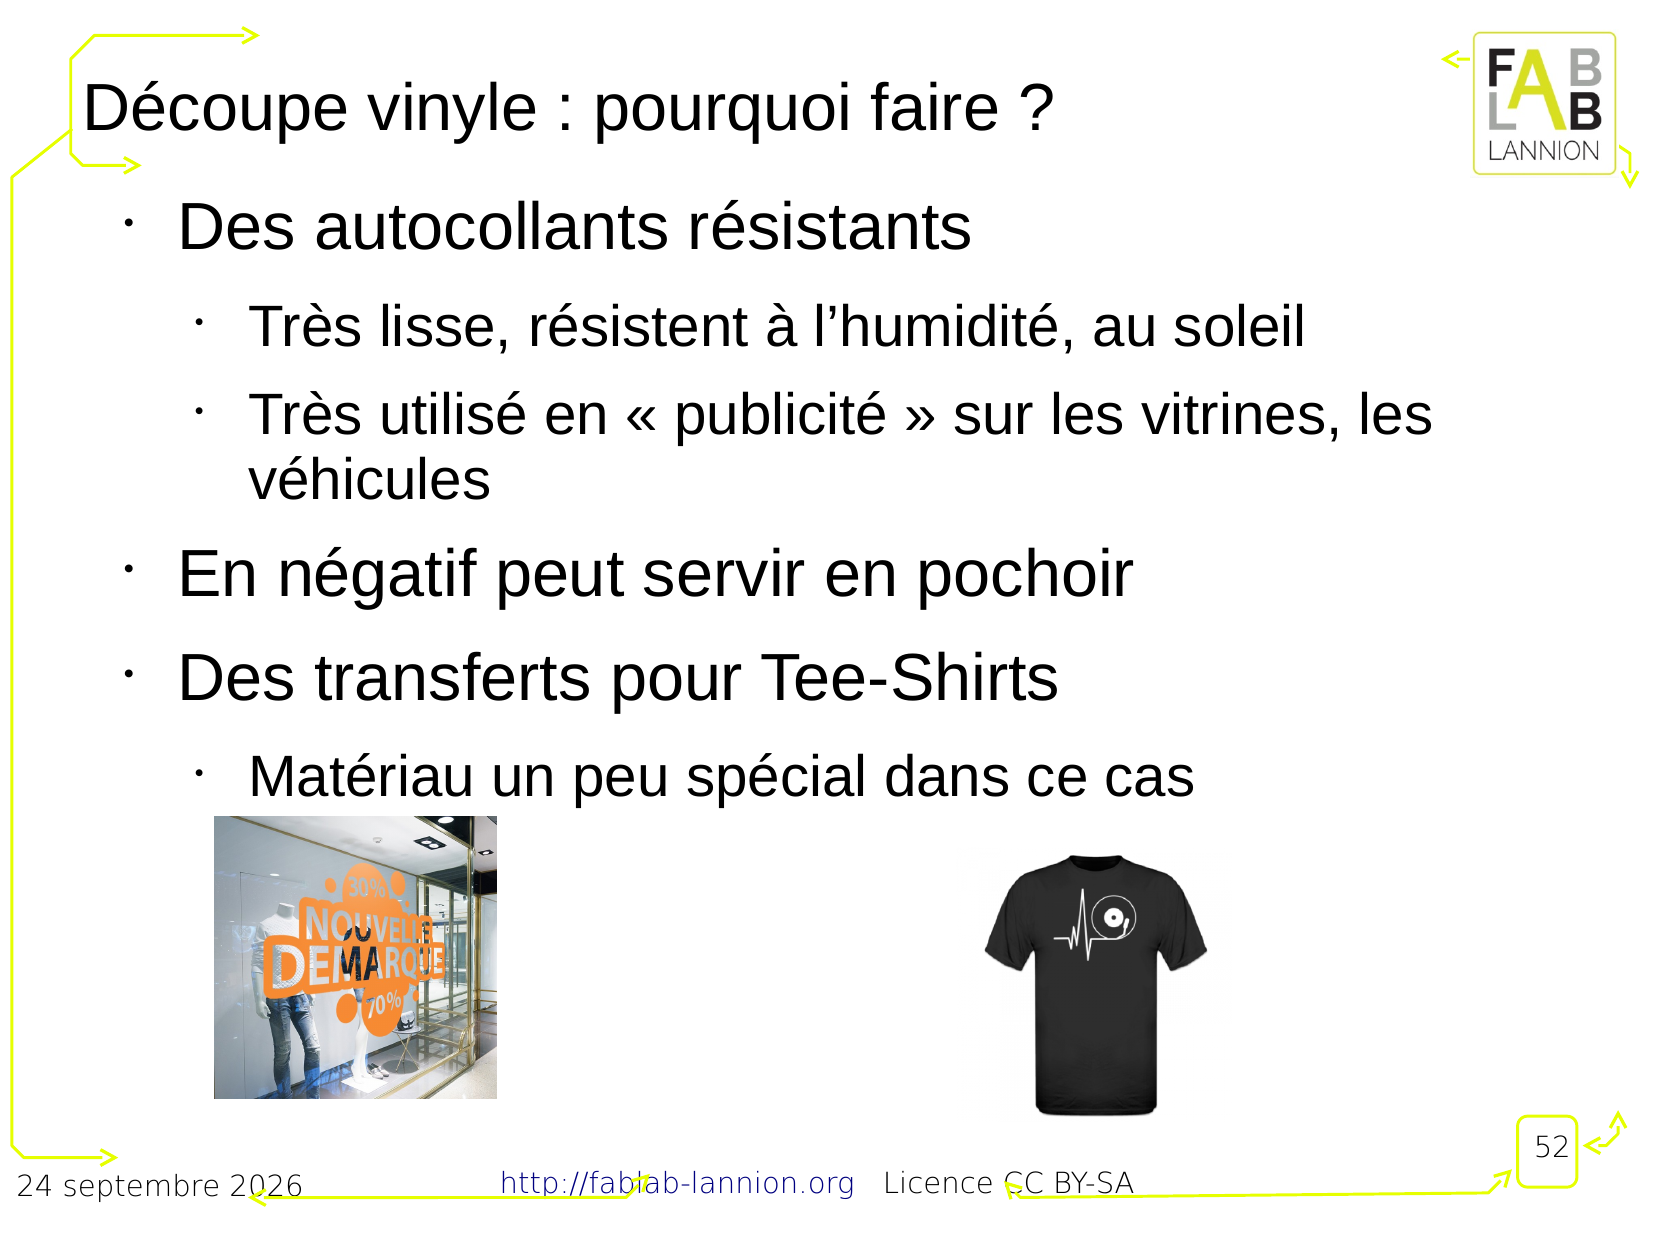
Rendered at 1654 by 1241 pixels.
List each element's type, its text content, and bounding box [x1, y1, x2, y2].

title Découpe vinyle : pourquoi faire ? [82, 49, 1441, 166]
picture [214, 816, 497, 1099]
picture [1470, 29, 1619, 178]
picture [956, 847, 1232, 1123]
list Des autocollants résistants Très lisse, résistent à l’humidité, au soleil Très utilisé en « publicité » sur les vitrines, les véhicules En négatif peut servir en pochoir Des transferts pour Tee-Shirts Matériau un peu spécial dans ce cas [106, 188, 1595, 1052]
